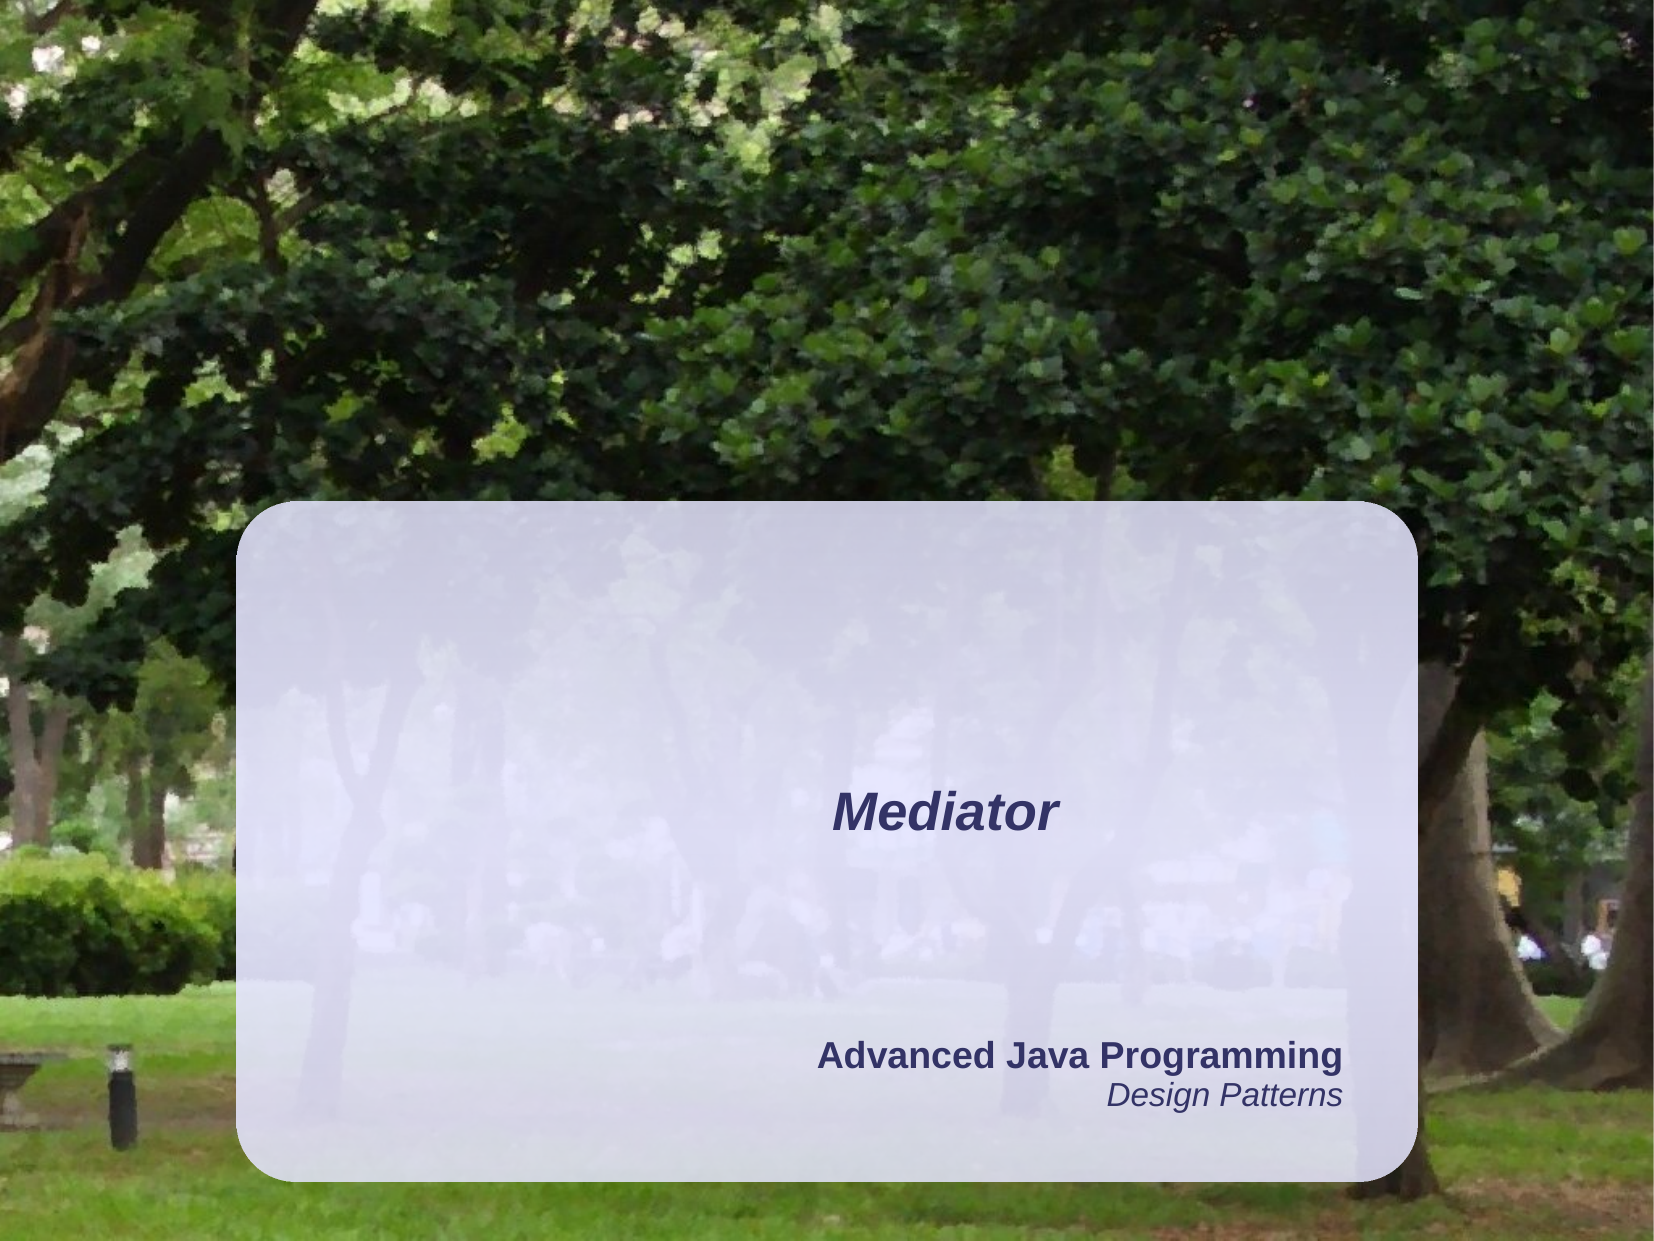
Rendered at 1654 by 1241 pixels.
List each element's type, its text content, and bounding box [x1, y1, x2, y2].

picture [0, 0, 1654, 1241]
title Mediator [561, 738, 1359, 886]
